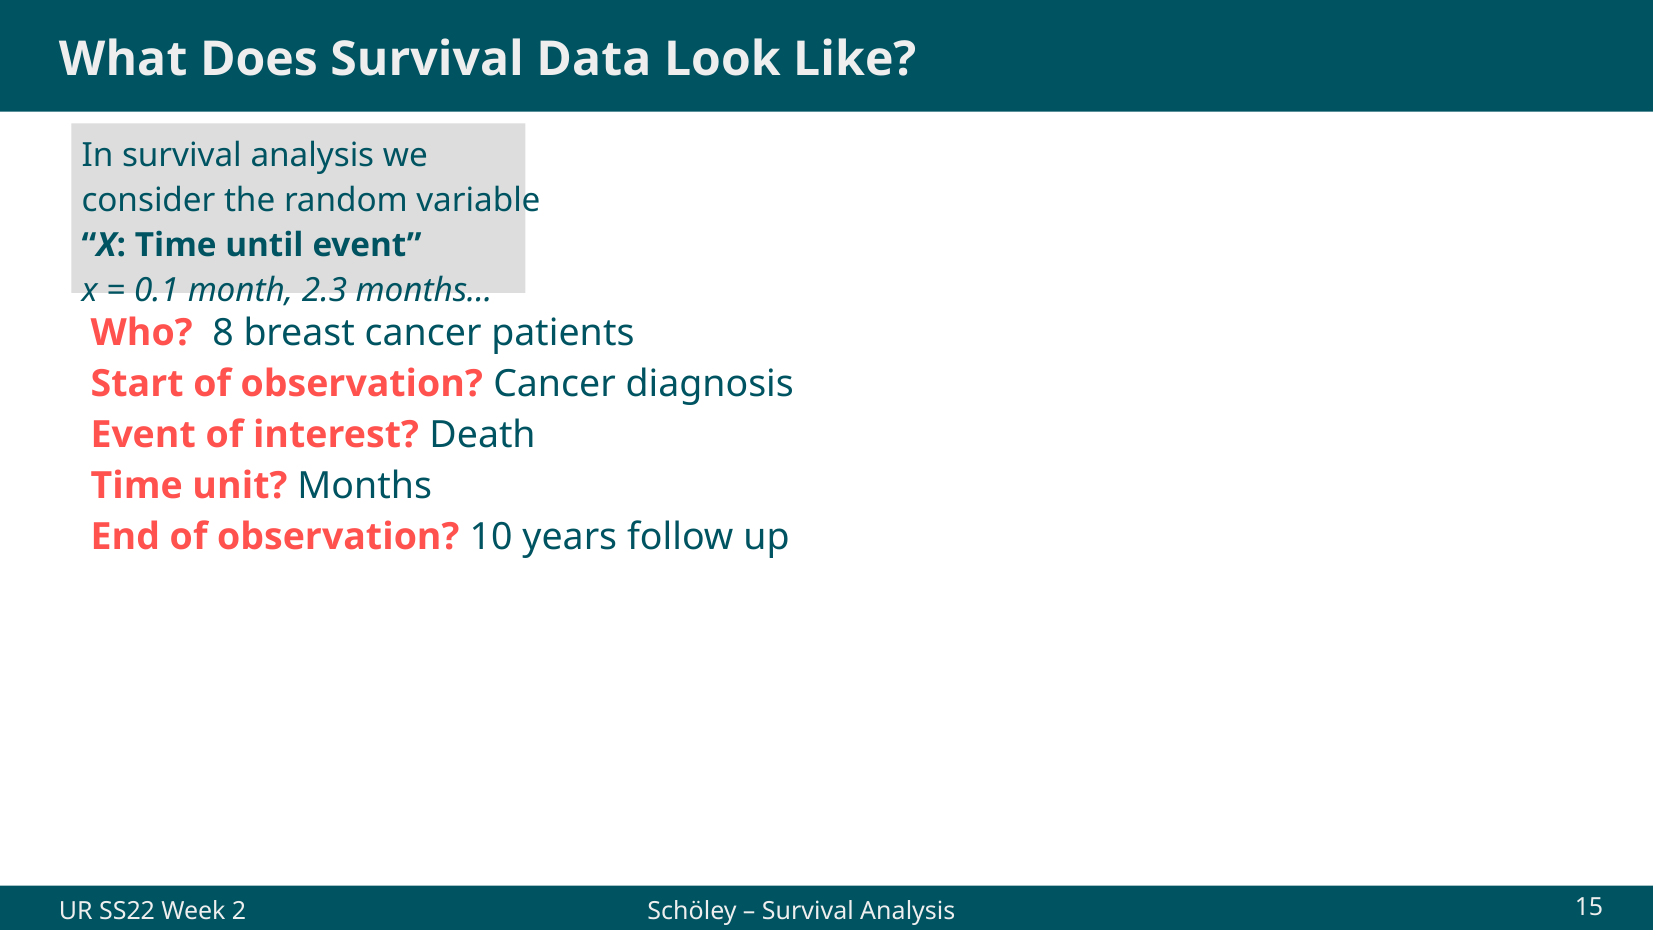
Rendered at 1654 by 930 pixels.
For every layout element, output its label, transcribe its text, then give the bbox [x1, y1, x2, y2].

title What Does Survival Data Look Like? [58, 0, 1594, 117]
text_box Who? 8 breast cancer patients Start of observation? Cancer diagnosis Event of interest? Death Time unit? Months End of observation? 10 years follow up [75, 297, 759, 533]
text_box In survival analysis we consider the random variable “X: Time until event” x = 0.1 month, 2.3 months… [66, 123, 526, 293]
